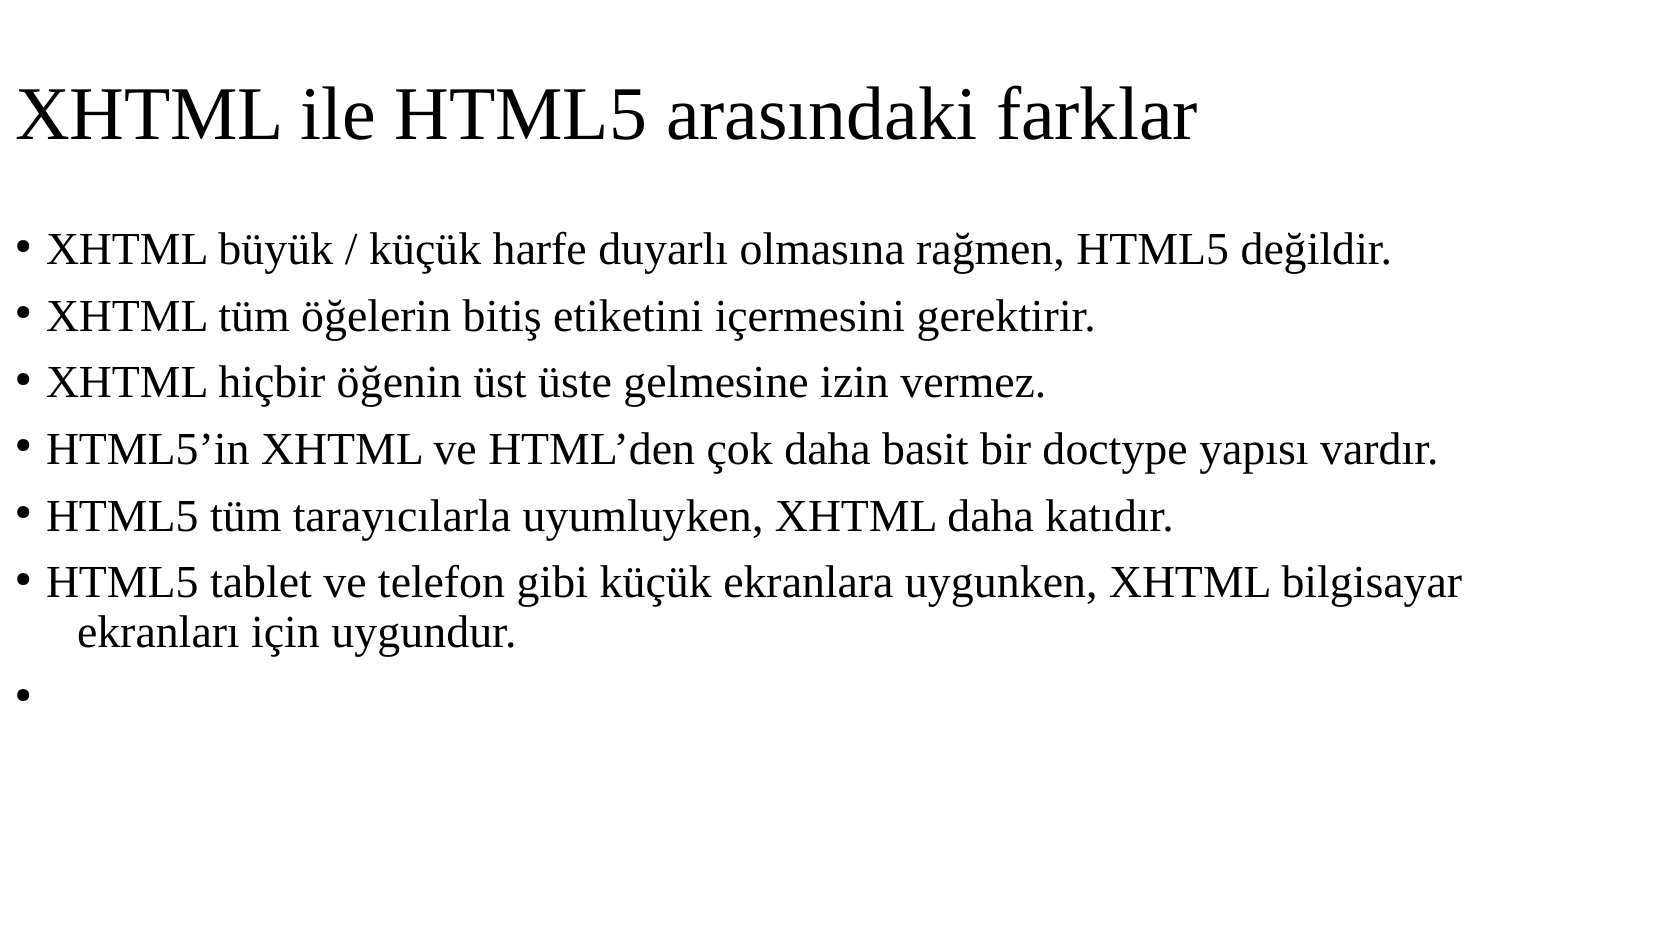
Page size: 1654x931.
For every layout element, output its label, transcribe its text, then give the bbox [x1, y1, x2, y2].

title XHTML ile HTML5 arasındaki farklar [0, 36, 1489, 193]
list XHTML büyük / küçük harfe duyarlı olmasına rağmen, HTML5 değildir. XHTML tüm öğelerin bitiş etiketini içermesini gerektirir. XHTML hiçbir öğenin üst üste gelmesine izin vermez. HTML5’in XHTML ve HTML’den çok daha basit bir doctype yapısı vardır. HTML5 tüm tarayıcılarla uyumluyken, XHTML daha katıdır. HTML5 tablet ve telefon gibi küçük ekranlara uygunken, XHTML bilgisayar ekranları için uygundur. [0, 217, 1489, 758]
